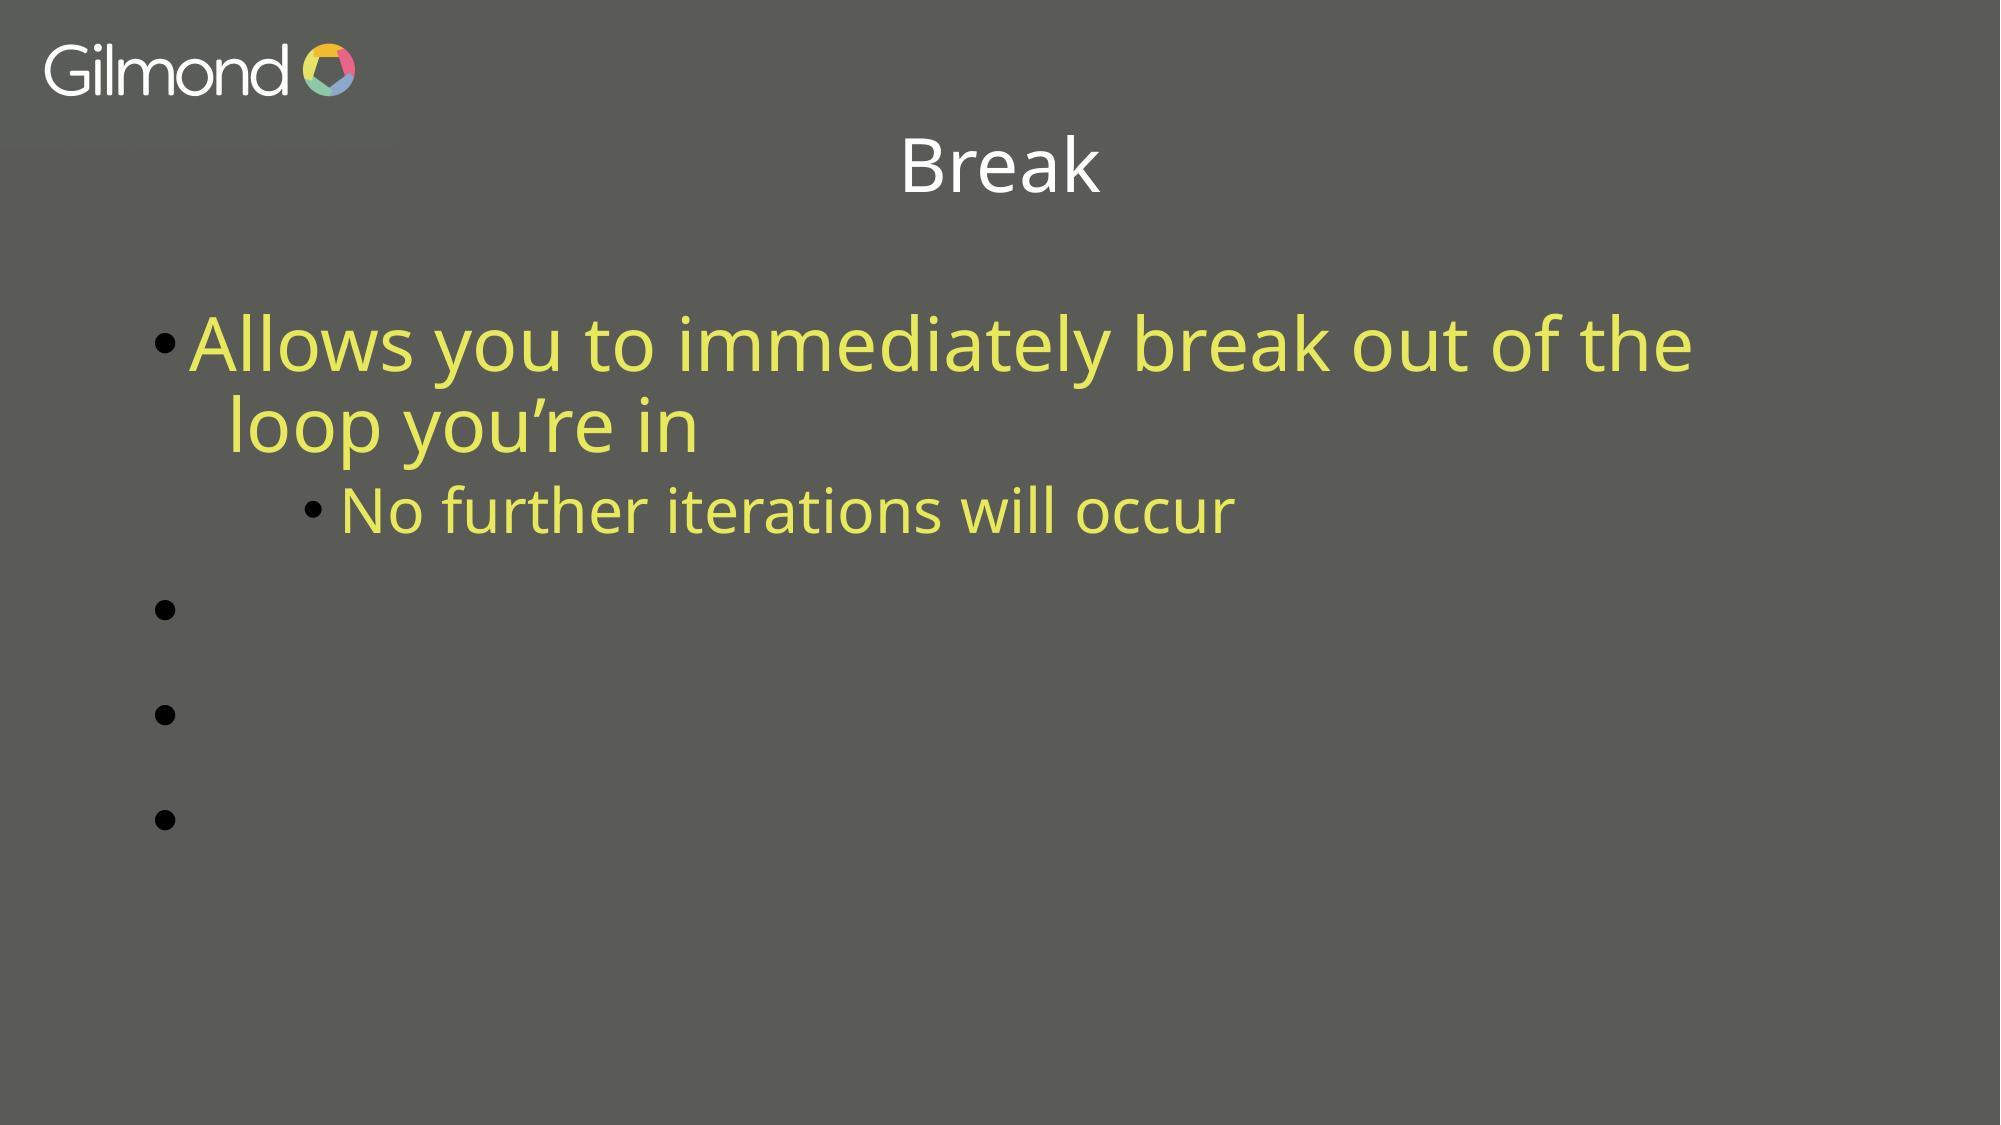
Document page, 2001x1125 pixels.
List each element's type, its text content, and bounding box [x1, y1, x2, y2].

picture [0, 0, 399, 149]
title Break [137, 59, 1863, 278]
list Allows you to immediately break out of the loop you’re in No further iterations will occur [137, 299, 1863, 1014]
